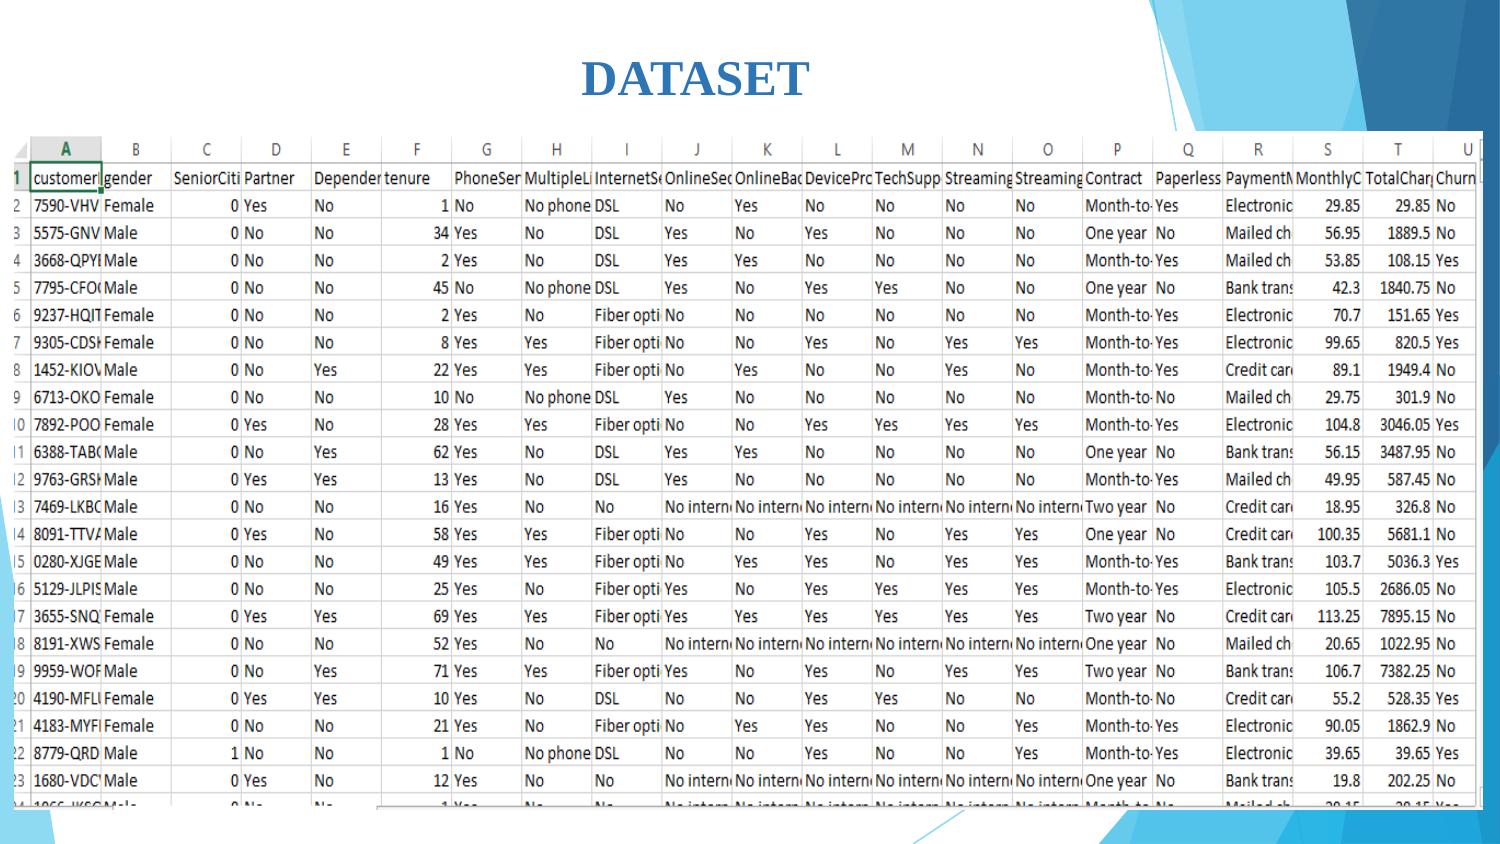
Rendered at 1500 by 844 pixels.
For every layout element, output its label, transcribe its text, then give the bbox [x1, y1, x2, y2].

picture [14, 131, 1483, 810]
title DATASET [0, 37, 1426, 116]
